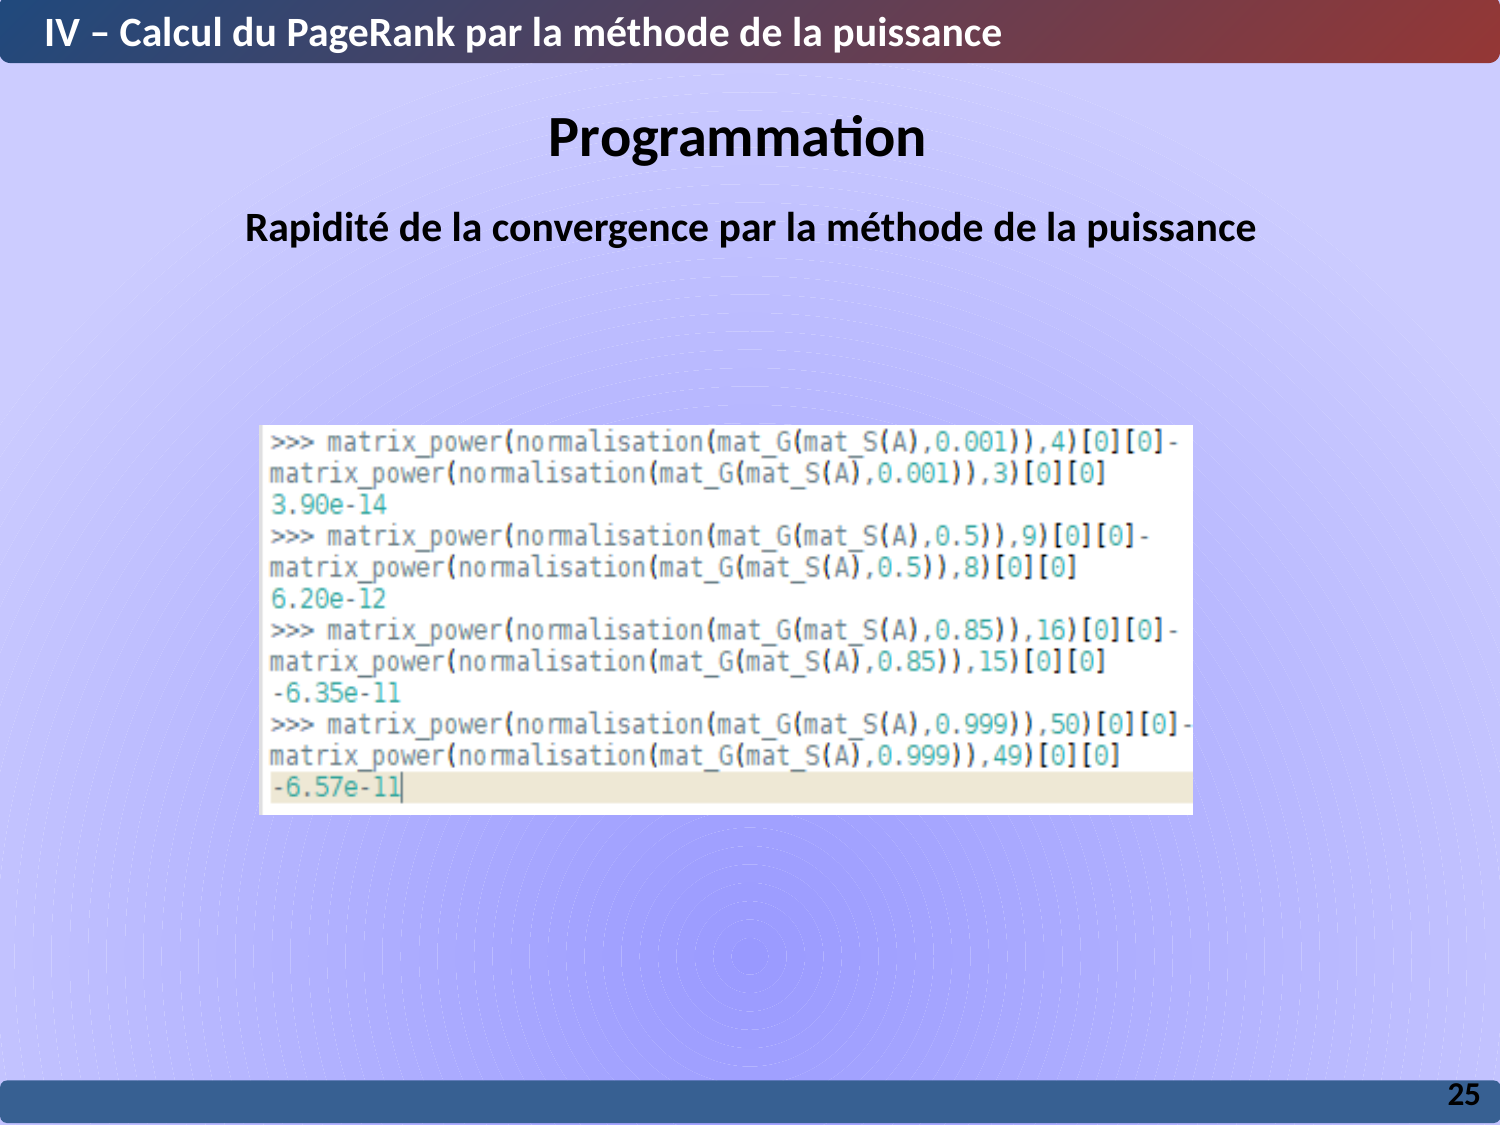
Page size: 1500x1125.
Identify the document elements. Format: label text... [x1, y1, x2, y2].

text_box [0, 0, 1500, 64]
text_box [0, 1080, 1145, 1124]
text_box Programmation [0, 90, 1500, 176]
text_box [1496, 1080, 1500, 1123]
text_box IV – Calcul du PageRank par la méthode de la puissance [29, 0, 1034, 63]
title Rapidité de la convergence par la méthode de la puissance [76, 192, 1427, 362]
slide_number <numéro> [1145, 1065, 1496, 1125]
picture [259, 425, 1193, 815]
